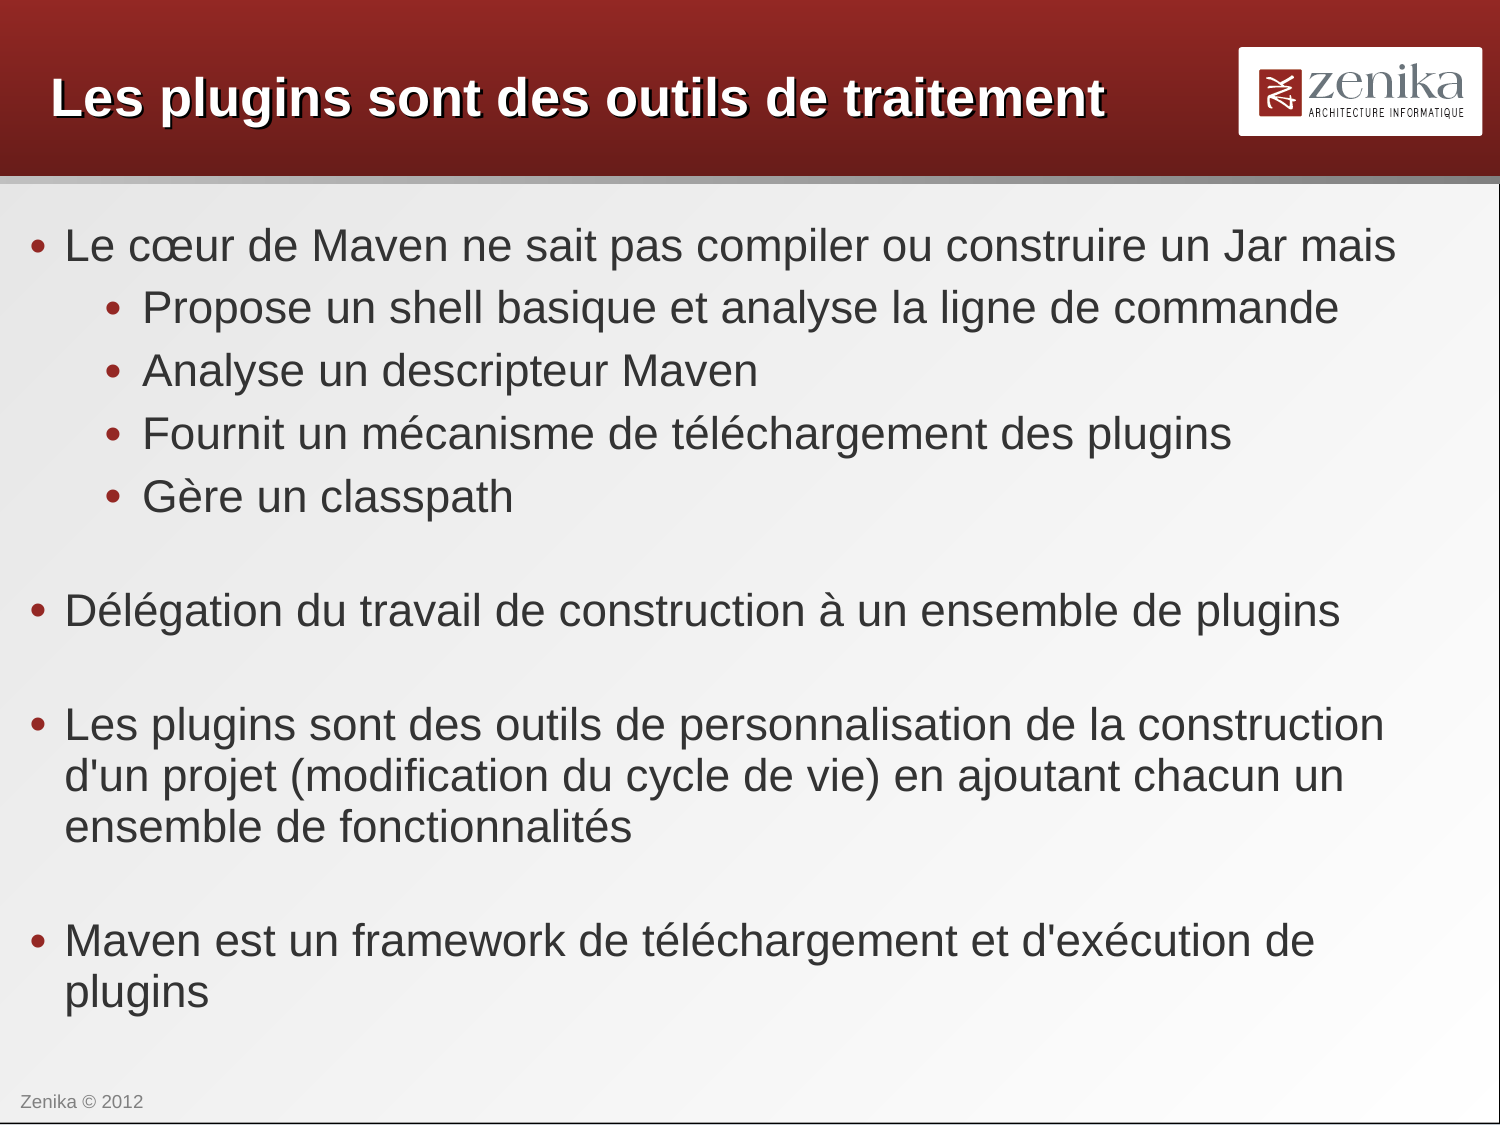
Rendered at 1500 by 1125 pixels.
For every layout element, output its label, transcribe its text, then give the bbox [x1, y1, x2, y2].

title Les plugins sont des outils de traitement [50, 15, 1206, 180]
picture [1257, 58, 1464, 125]
list Le cœur de Maven ne sait pas compiler ou construire un Jar mais Propose un shell basique et analyse la ligne de commande Analyse un descripteur Maven Fournit un mécanisme de téléchargement des plugins Gère un classpath Délégation du travail de construction à un ensemble de plugins Les plugins sont des outils de personnalisation de la construction d'un projet (modification du cycle de vie) en ajoutant chacun un ensemble de fonctionnalités Maven est un framework de téléchargement et d'exécution de plugins [29, 219, 1414, 1069]
